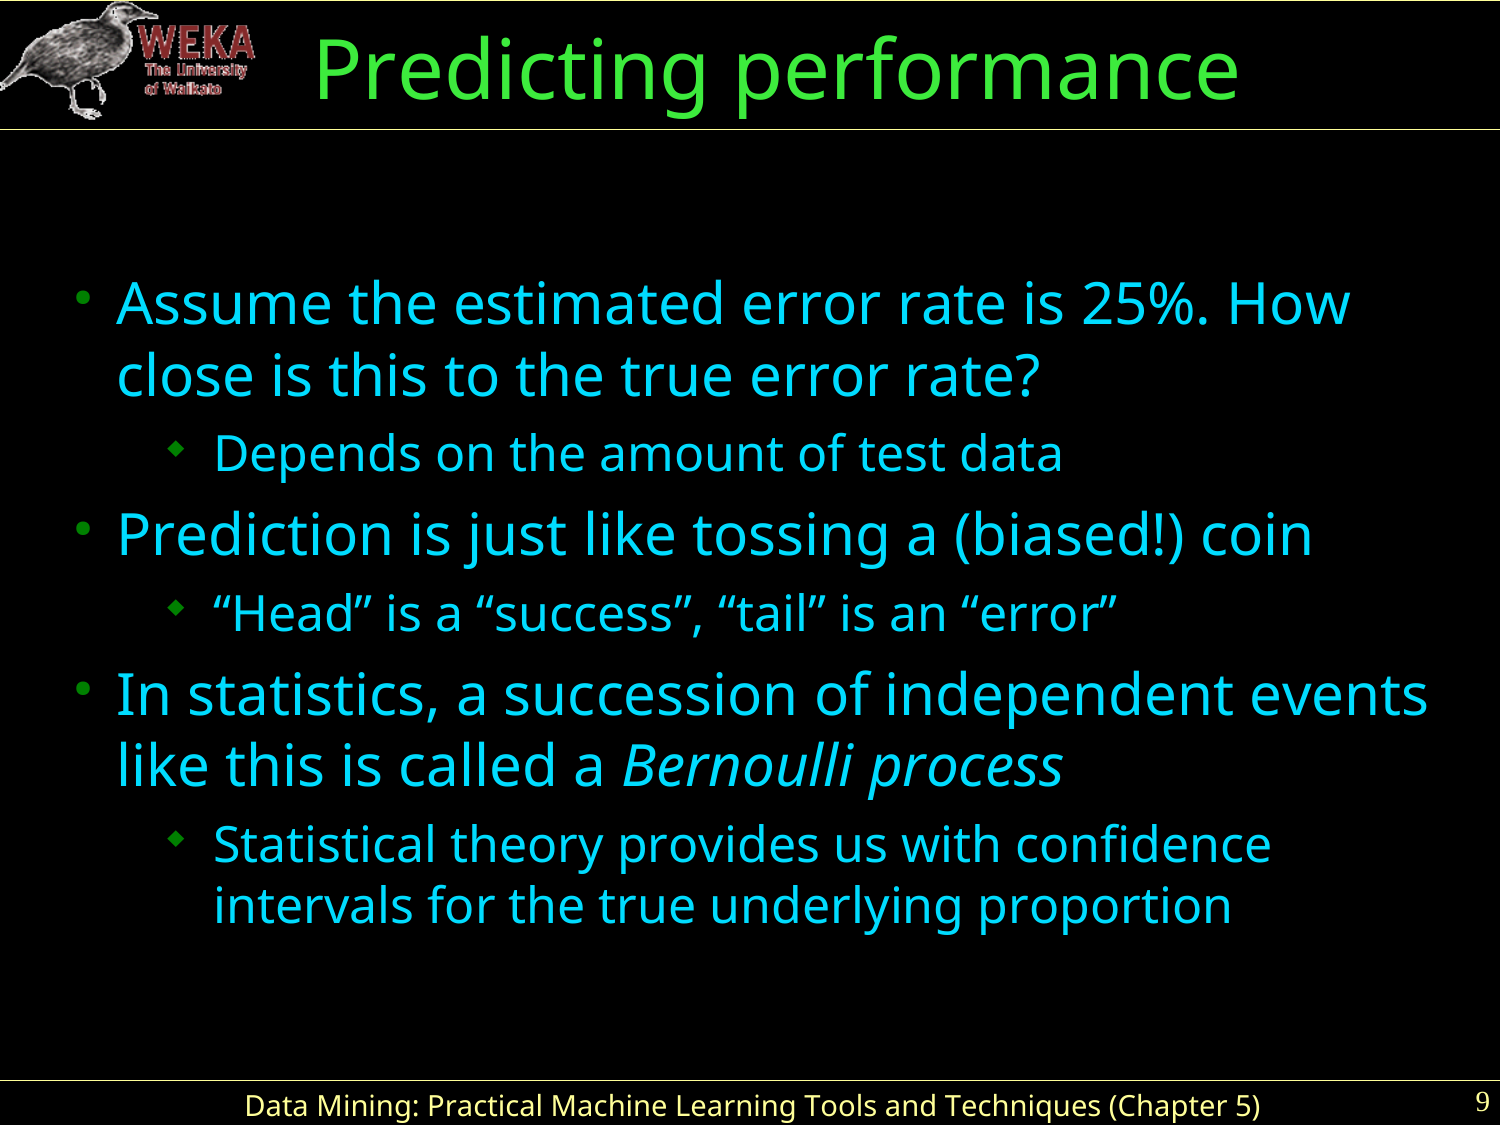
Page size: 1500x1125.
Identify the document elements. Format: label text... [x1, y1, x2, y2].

picture [0, 1, 266, 129]
text_box Assume the estimated error rate is 25%. How close is this to the true error rate? Depends on the amount of test data Prediction is just like tossing a (biased!) coin “Head” is a “success”, “tail” is an “error” In statistics, a succession of independent events like this is called a Bernoulli process Statistical theory provides us with confidence intervals for the true underlying proportion [59, 260, 1447, 936]
title Predicting performance [297, 0, 1500, 148]
